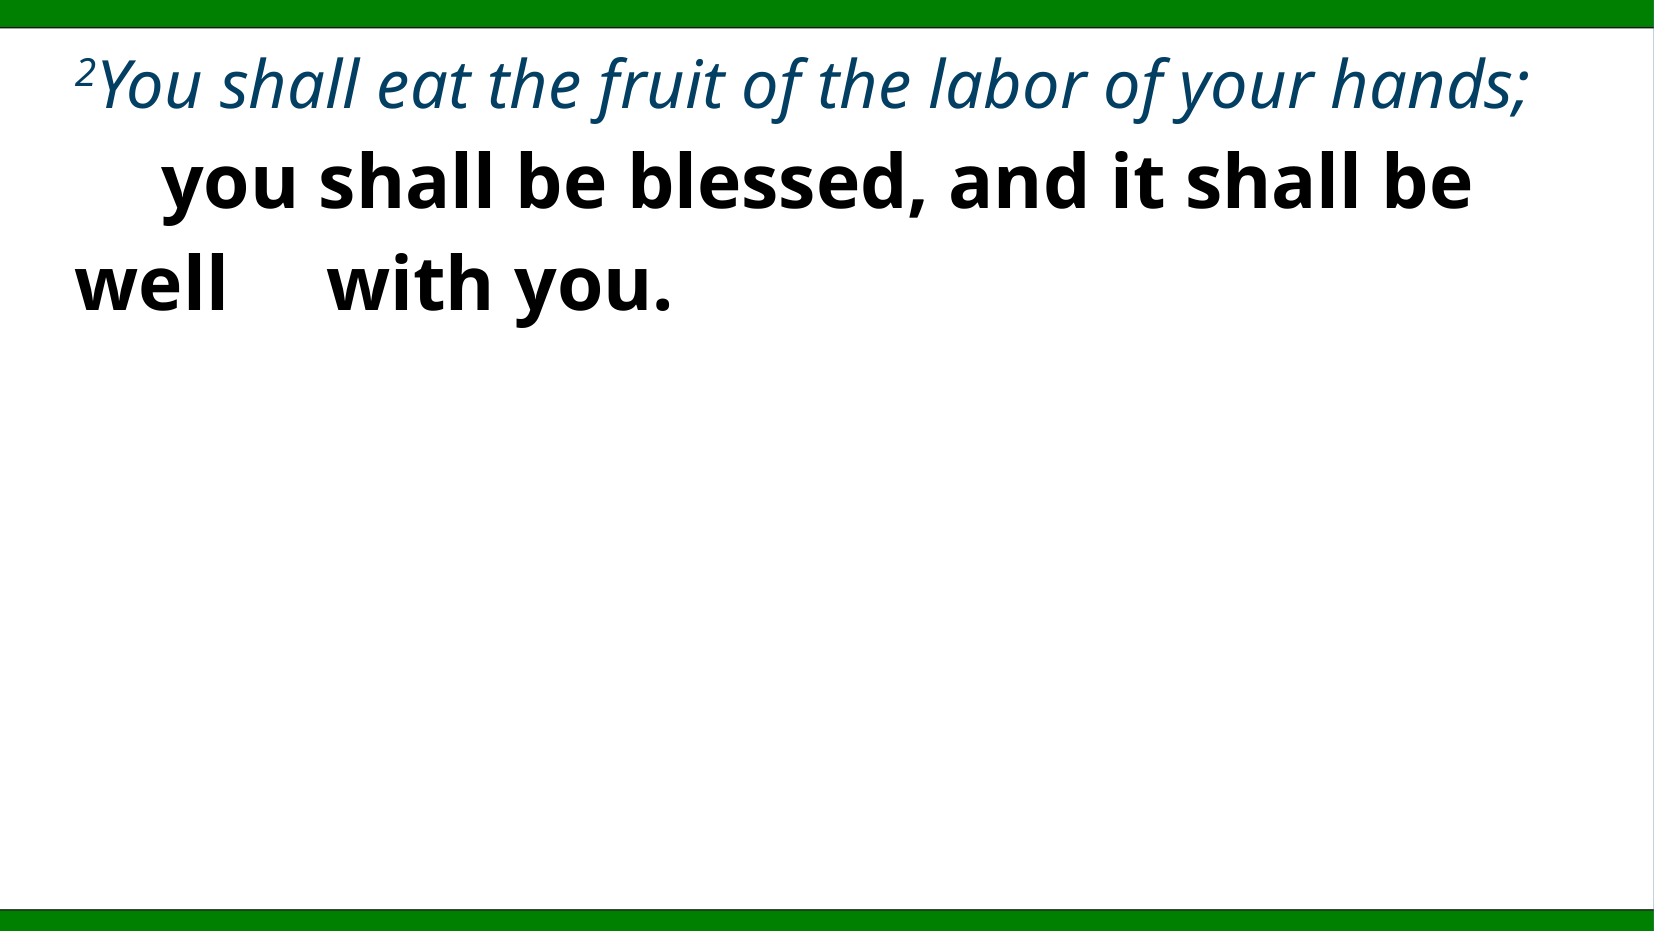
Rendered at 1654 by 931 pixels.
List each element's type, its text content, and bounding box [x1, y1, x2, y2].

text_box 2You shall eat the fruit of the labor of your hands; you shall be blessed, and it shall be well with you. [60, 30, 1591, 334]
picture [0, 0, 1654, 931]
